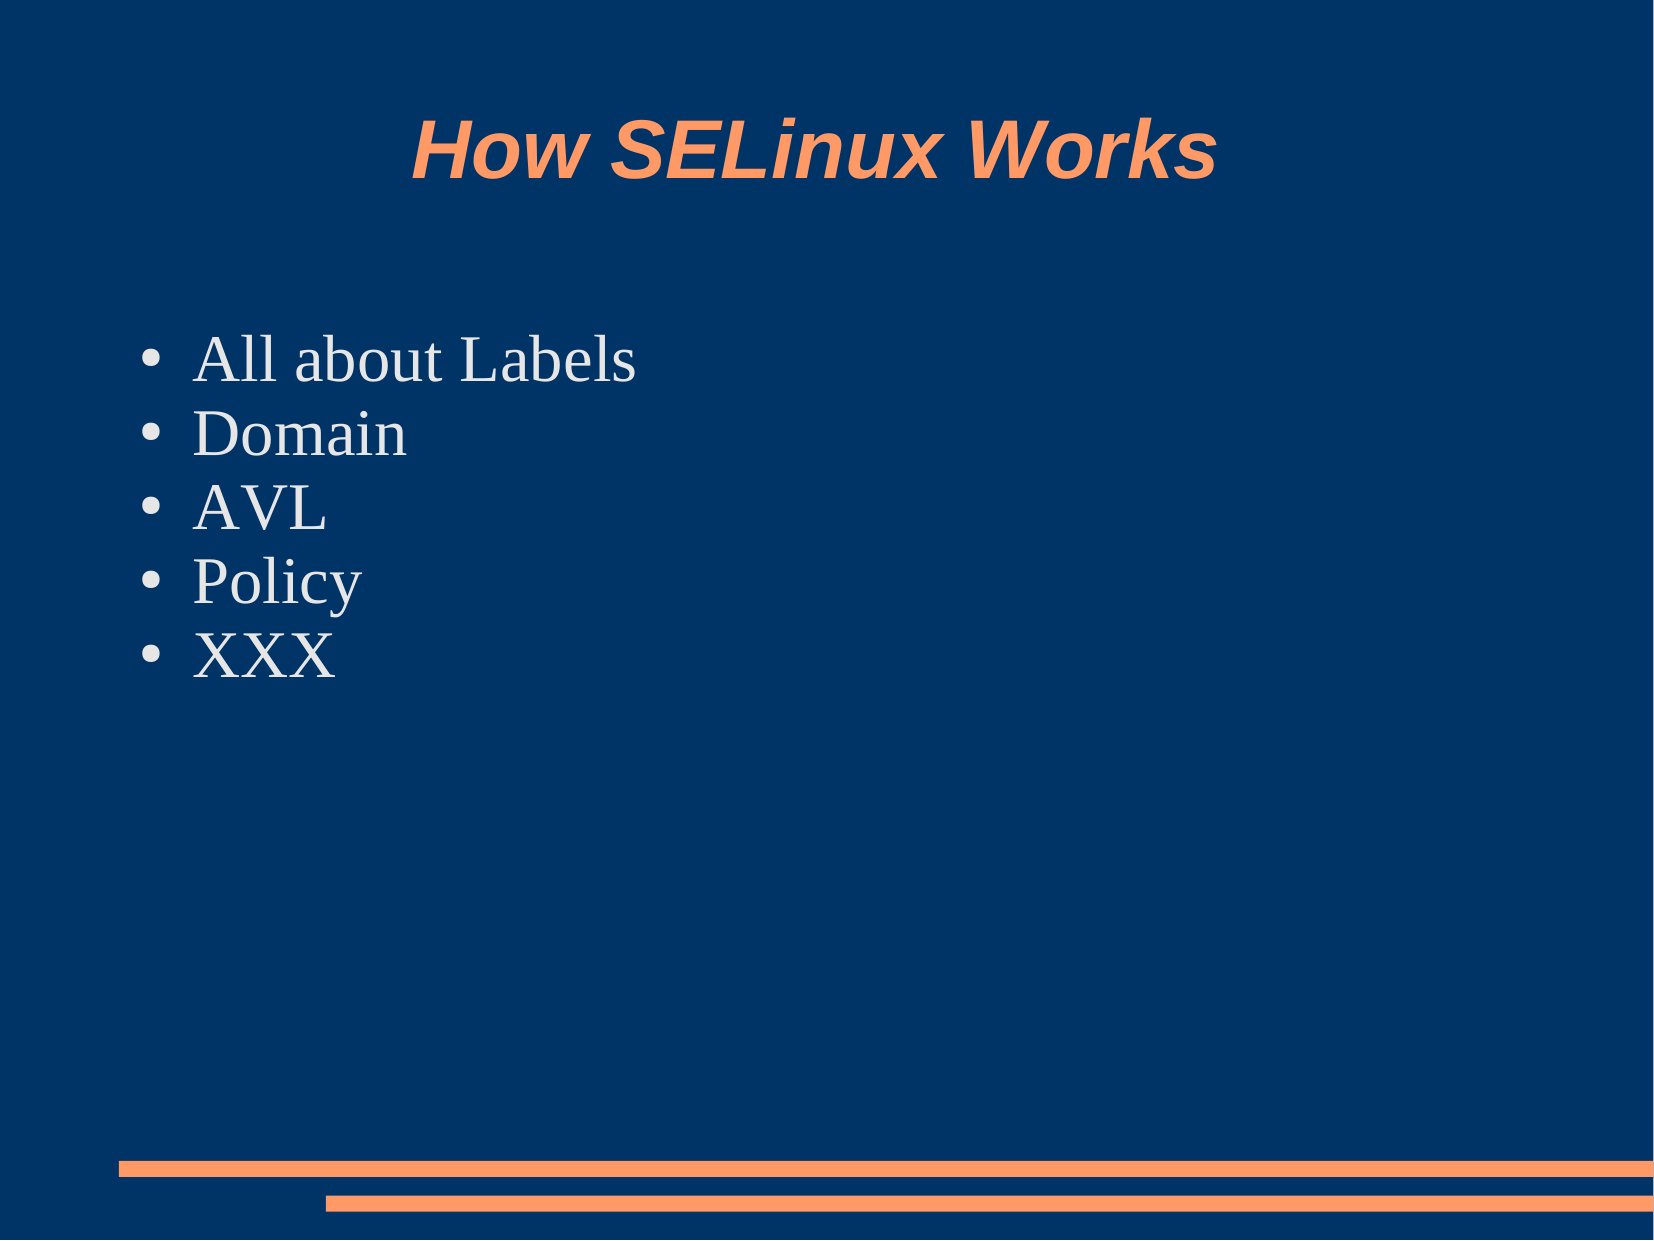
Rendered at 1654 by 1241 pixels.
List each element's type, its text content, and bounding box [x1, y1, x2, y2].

list All about Labels Domain AVL Policy XXX [121, 322, 1561, 1126]
title How SELinux Works [121, 46, 1534, 254]
